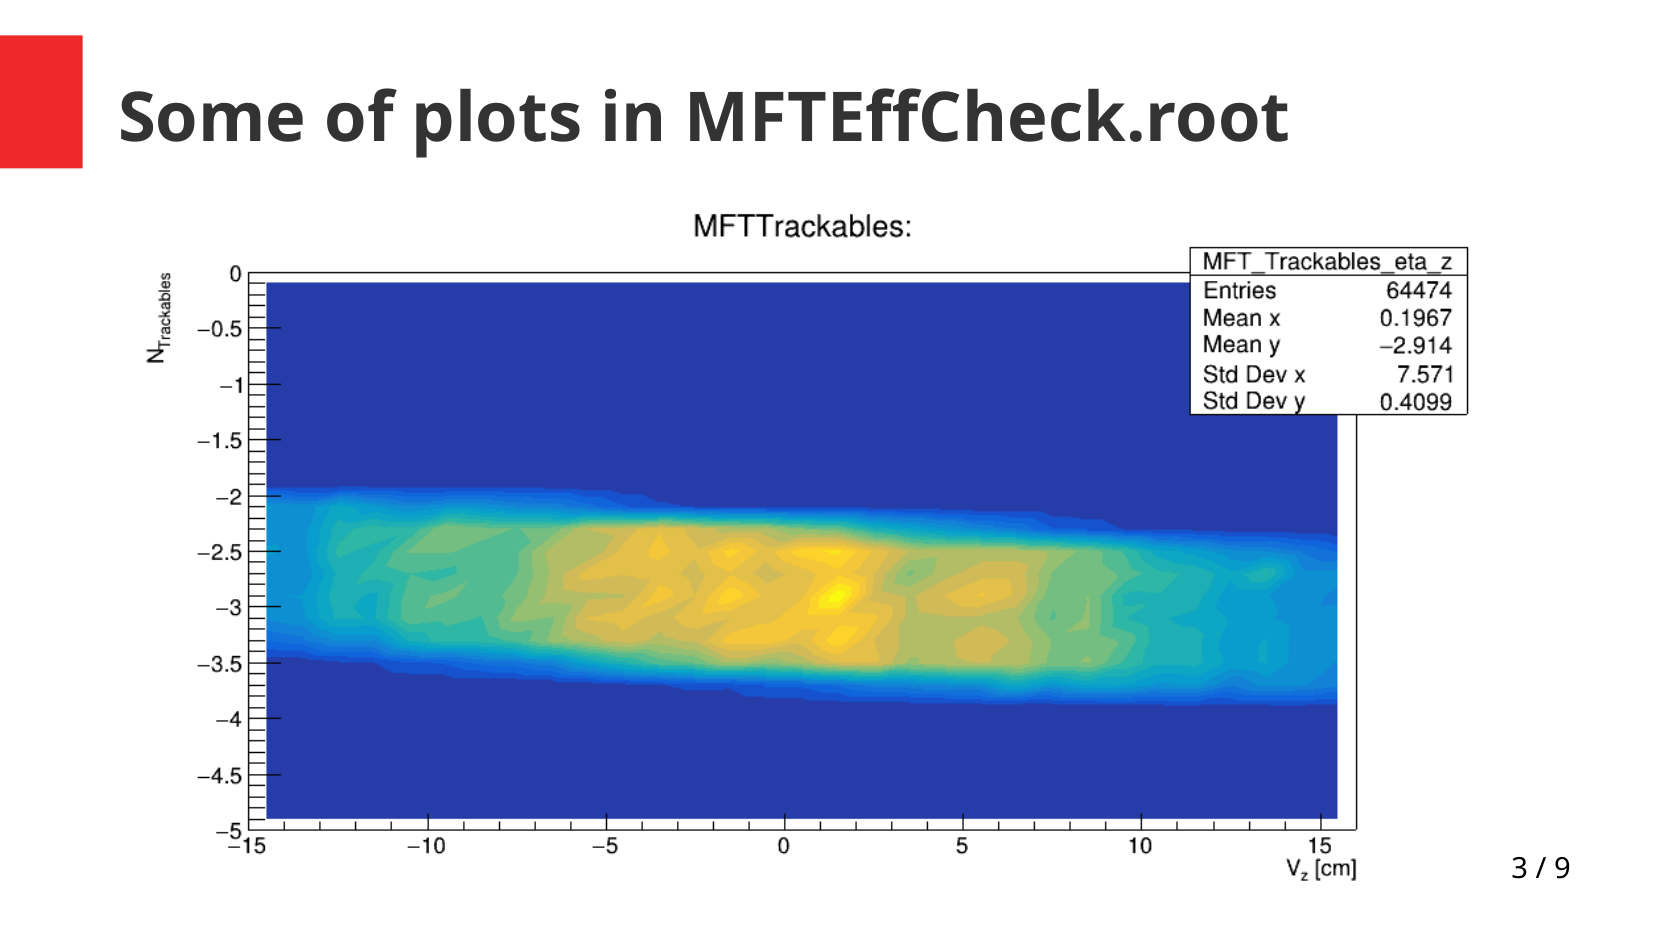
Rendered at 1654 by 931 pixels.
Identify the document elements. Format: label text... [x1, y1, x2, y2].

title Some of plots in MFTEffCheck.root [118, 37, 1571, 193]
picture [120, 209, 1471, 894]
